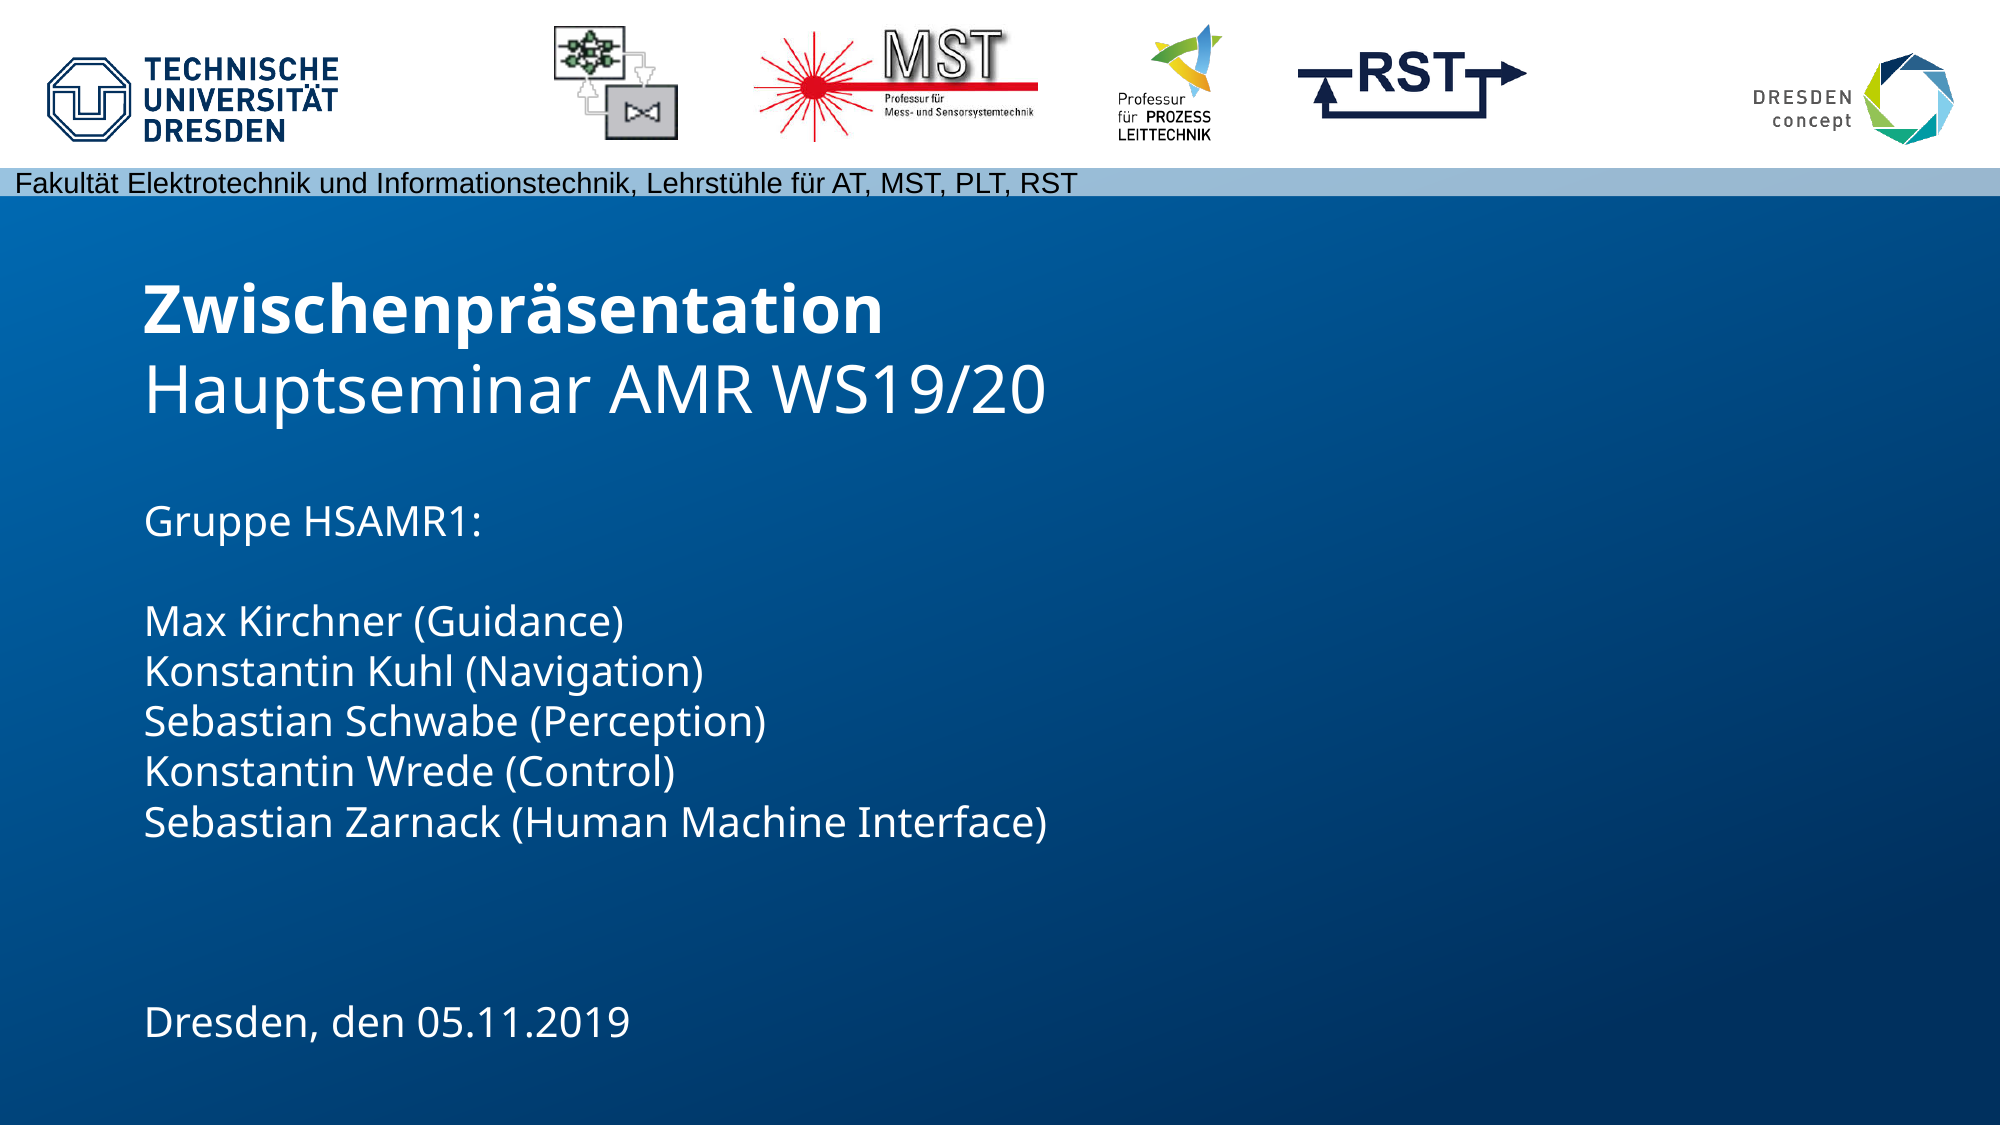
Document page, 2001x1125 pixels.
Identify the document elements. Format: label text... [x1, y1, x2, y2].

subtitle Gruppe HSAMR1: Max Kirchner (Guidance) Konstantin Kuhl (Navigation) Sebastian Schwabe (Perception) Konstantin Wrede (Control) Sebastian Zarnack (Human Machine Interface) Dresden, den 05.11.2019 [143, 495, 1856, 715]
picture [1298, 19, 1527, 148]
picture [47, 57, 338, 142]
picture [1754, 53, 1954, 145]
picture [1106, 20, 1232, 146]
title Zwischenpräsentation Hauptseminar AMR WS19/20 [143, 267, 1856, 427]
picture [554, 26, 678, 140]
picture [753, 17, 1038, 142]
